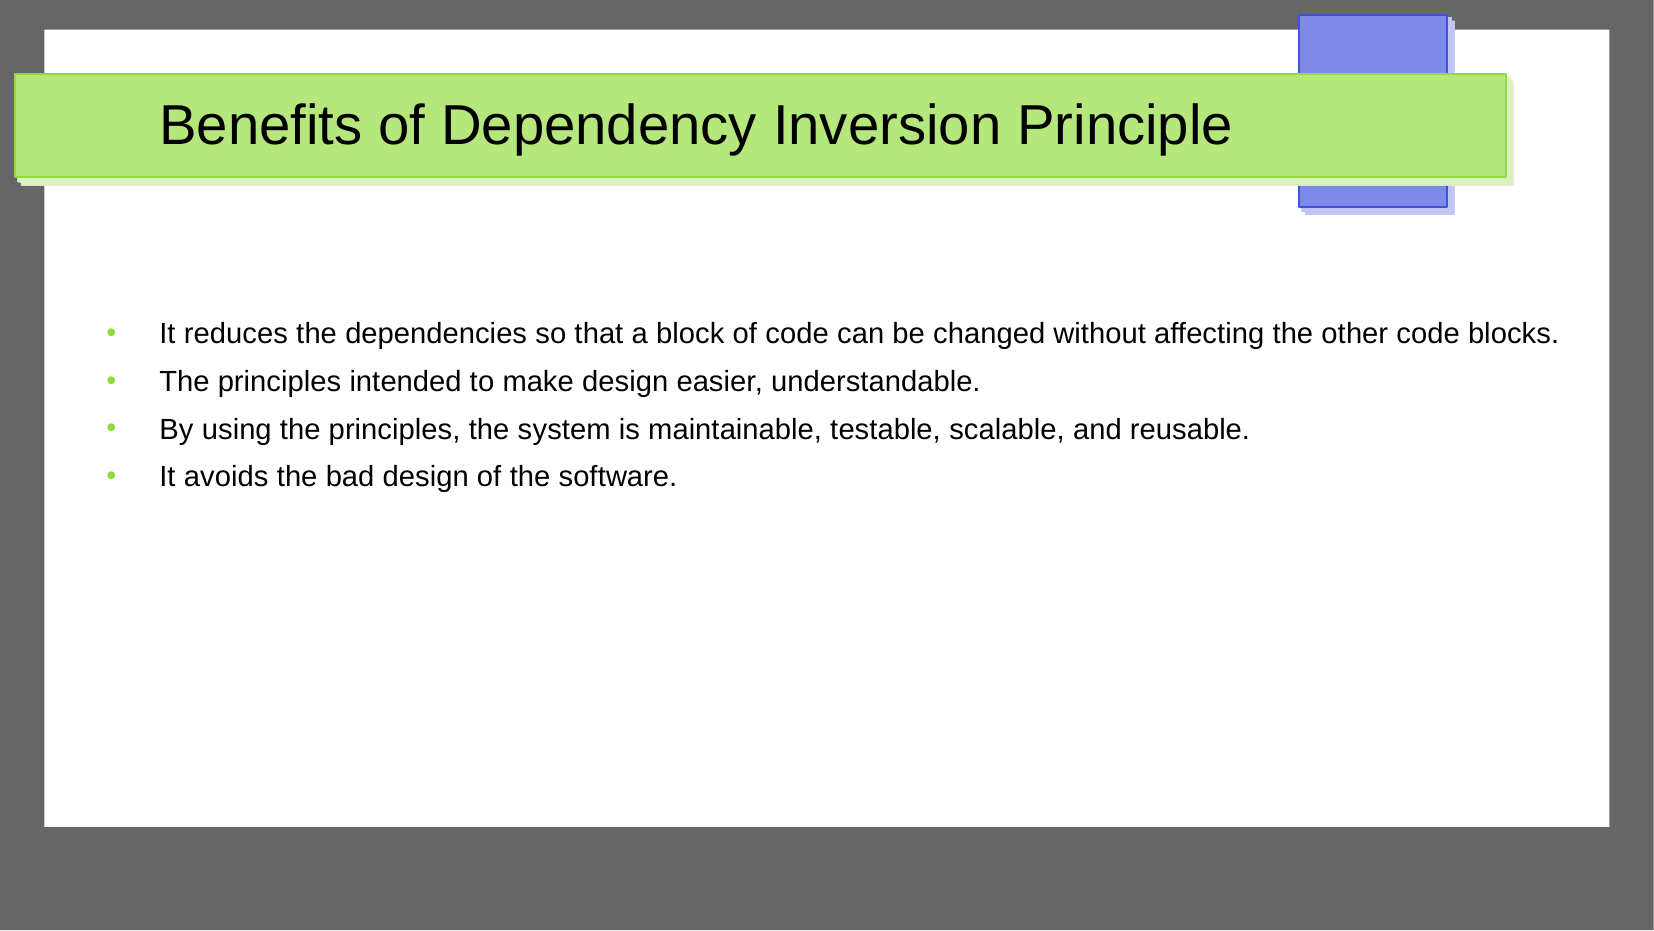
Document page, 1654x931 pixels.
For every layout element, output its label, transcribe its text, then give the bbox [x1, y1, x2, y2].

title Benefits of Dependency Inversion Principle [88, 73, 1506, 178]
list It reduces the dependencies so that a block of code can be changed without affecting the other code blocks. The principles intended to make design easier, understandable. By using the principles, the system is maintainable, testable, scalable, and reusable. It avoids the bad design of the software. [88, 221, 1565, 813]
